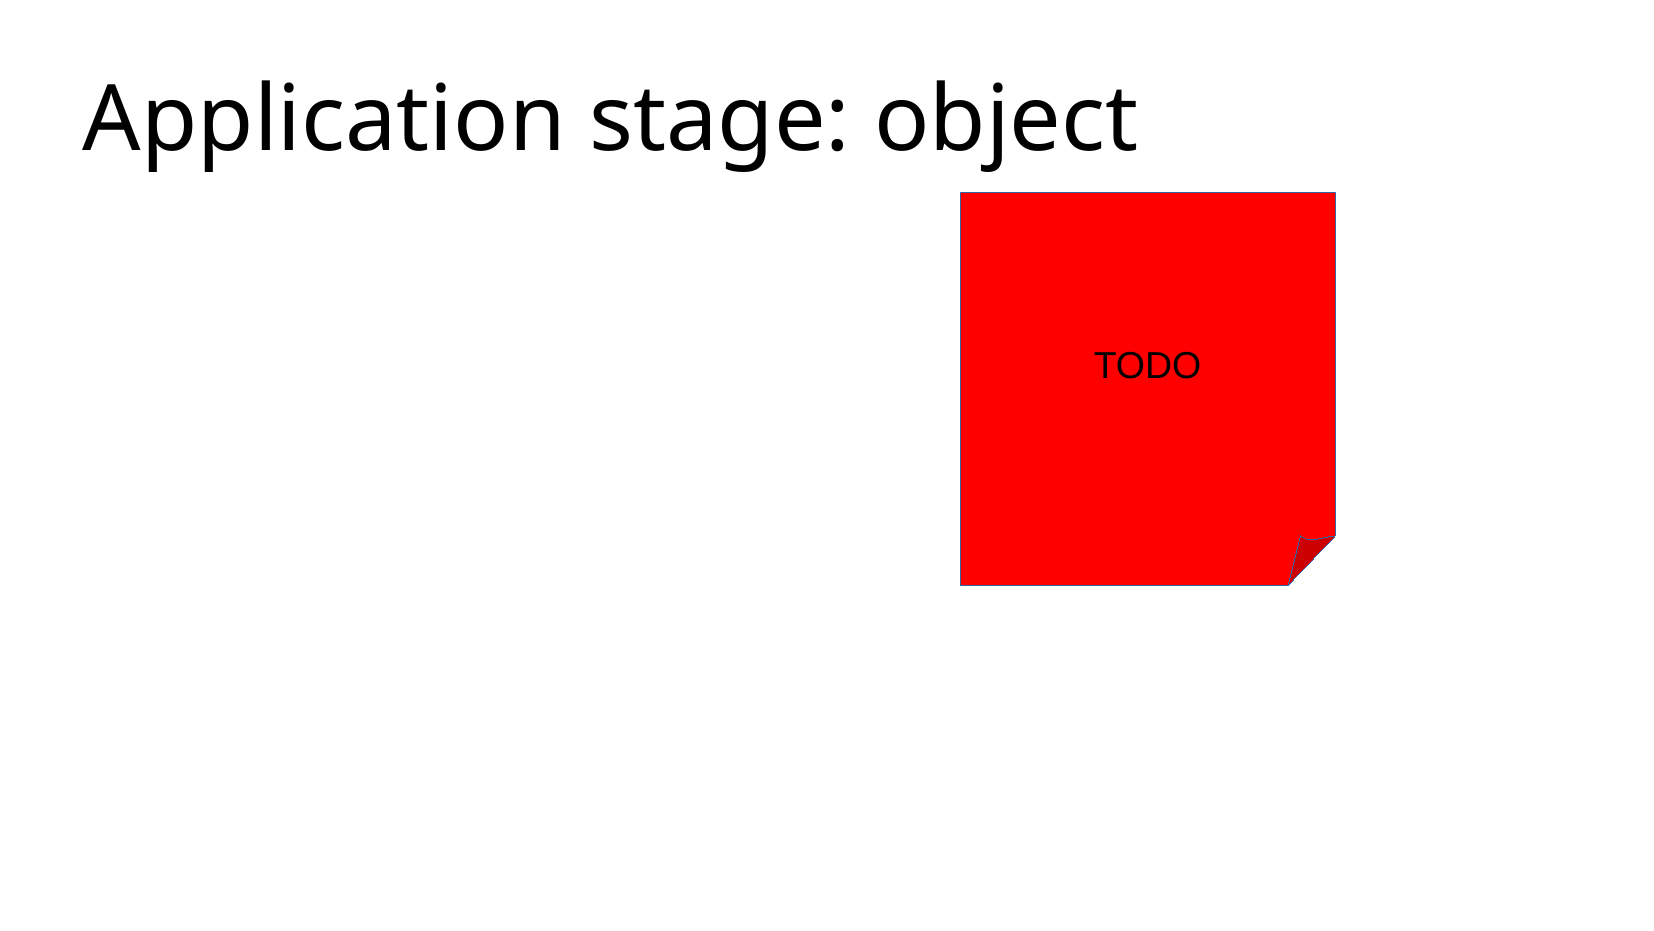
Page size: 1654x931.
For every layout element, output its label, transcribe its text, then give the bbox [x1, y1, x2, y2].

text_box TODO [960, 192, 1336, 586]
title Application stage: object [82, 37, 1571, 193]
